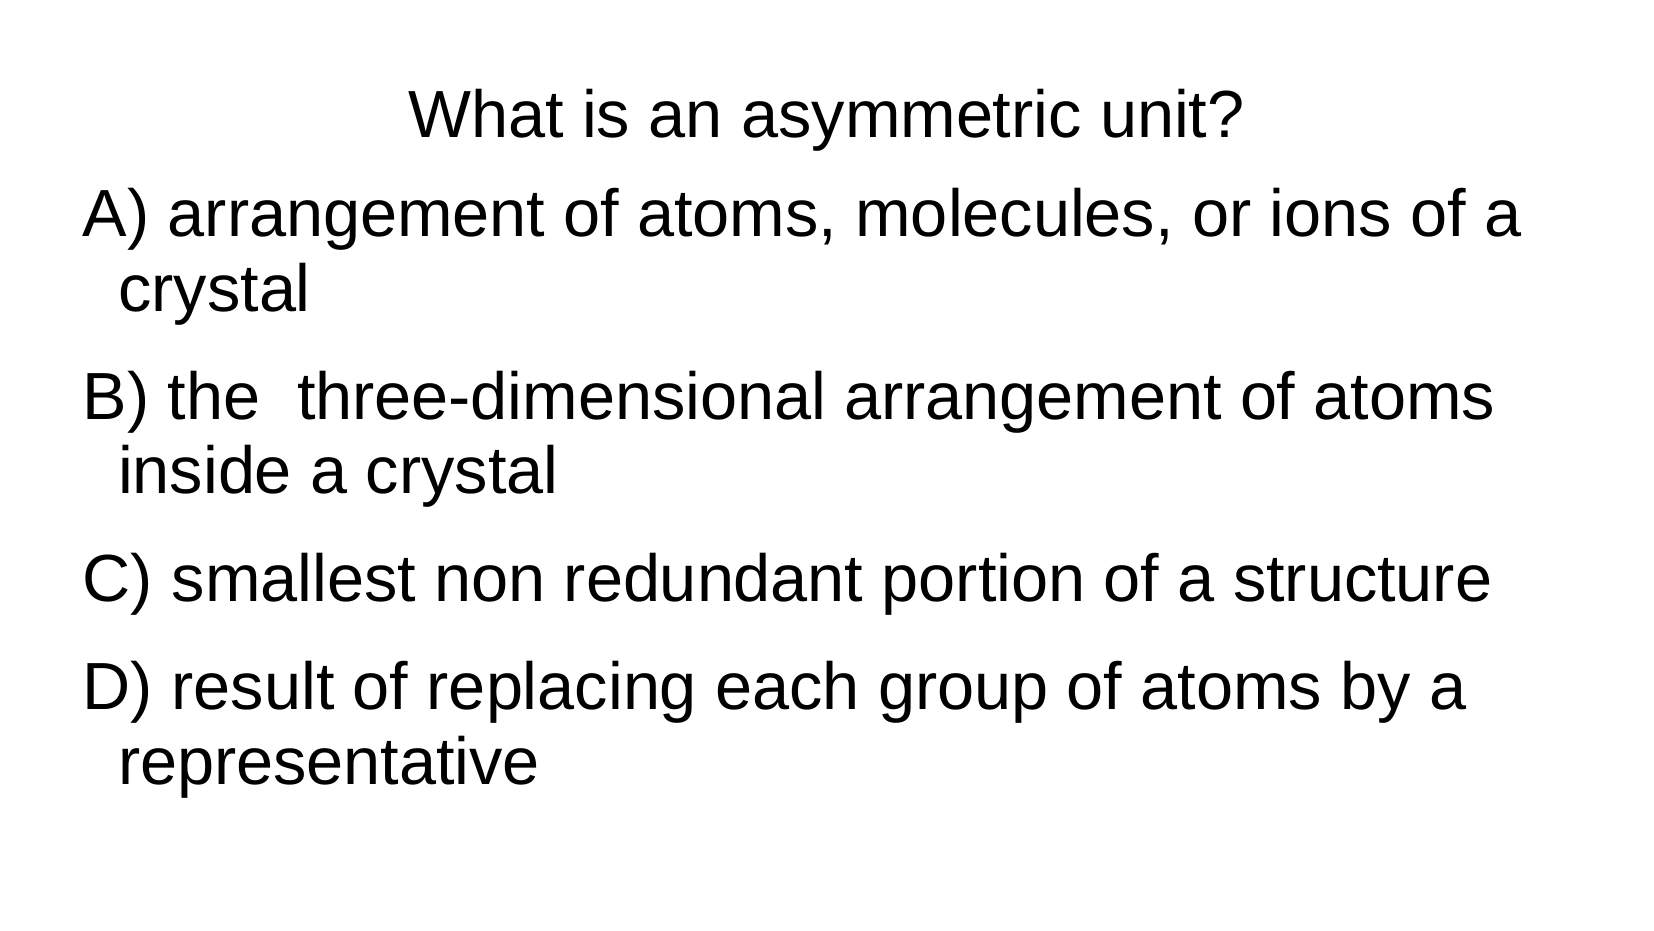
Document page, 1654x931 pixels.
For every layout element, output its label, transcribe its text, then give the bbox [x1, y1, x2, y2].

title What is an asymmetric unit? [82, 37, 1571, 176]
subtitle arrangement of atoms, molecules, or ions of a crystal the three-dimensional arrangement of atoms inside a crystal smallest non redundant portion of a structure result of replacing each group of atoms by a representative [82, 176, 1571, 799]
